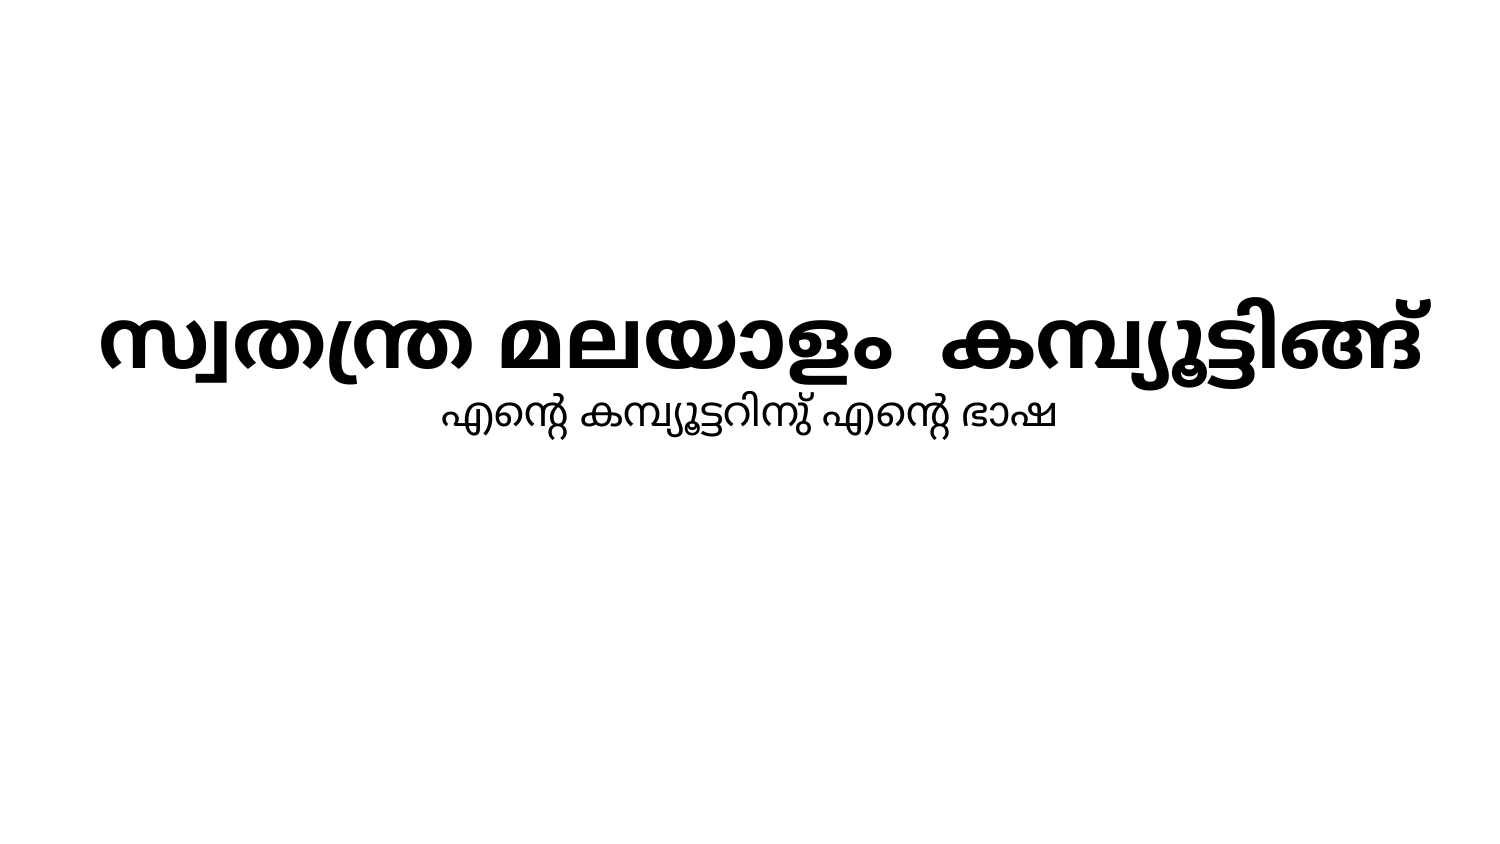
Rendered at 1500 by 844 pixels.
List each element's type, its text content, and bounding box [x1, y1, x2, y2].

text_box സ്വതന്ത്ര മലയാളം കമ്പ്യൂട്ടിങ്ങ് എന്റെ കമ്പ്യൂട്ടറിനു് എന്റെ ഭാഷ [74, 33, 1425, 687]
